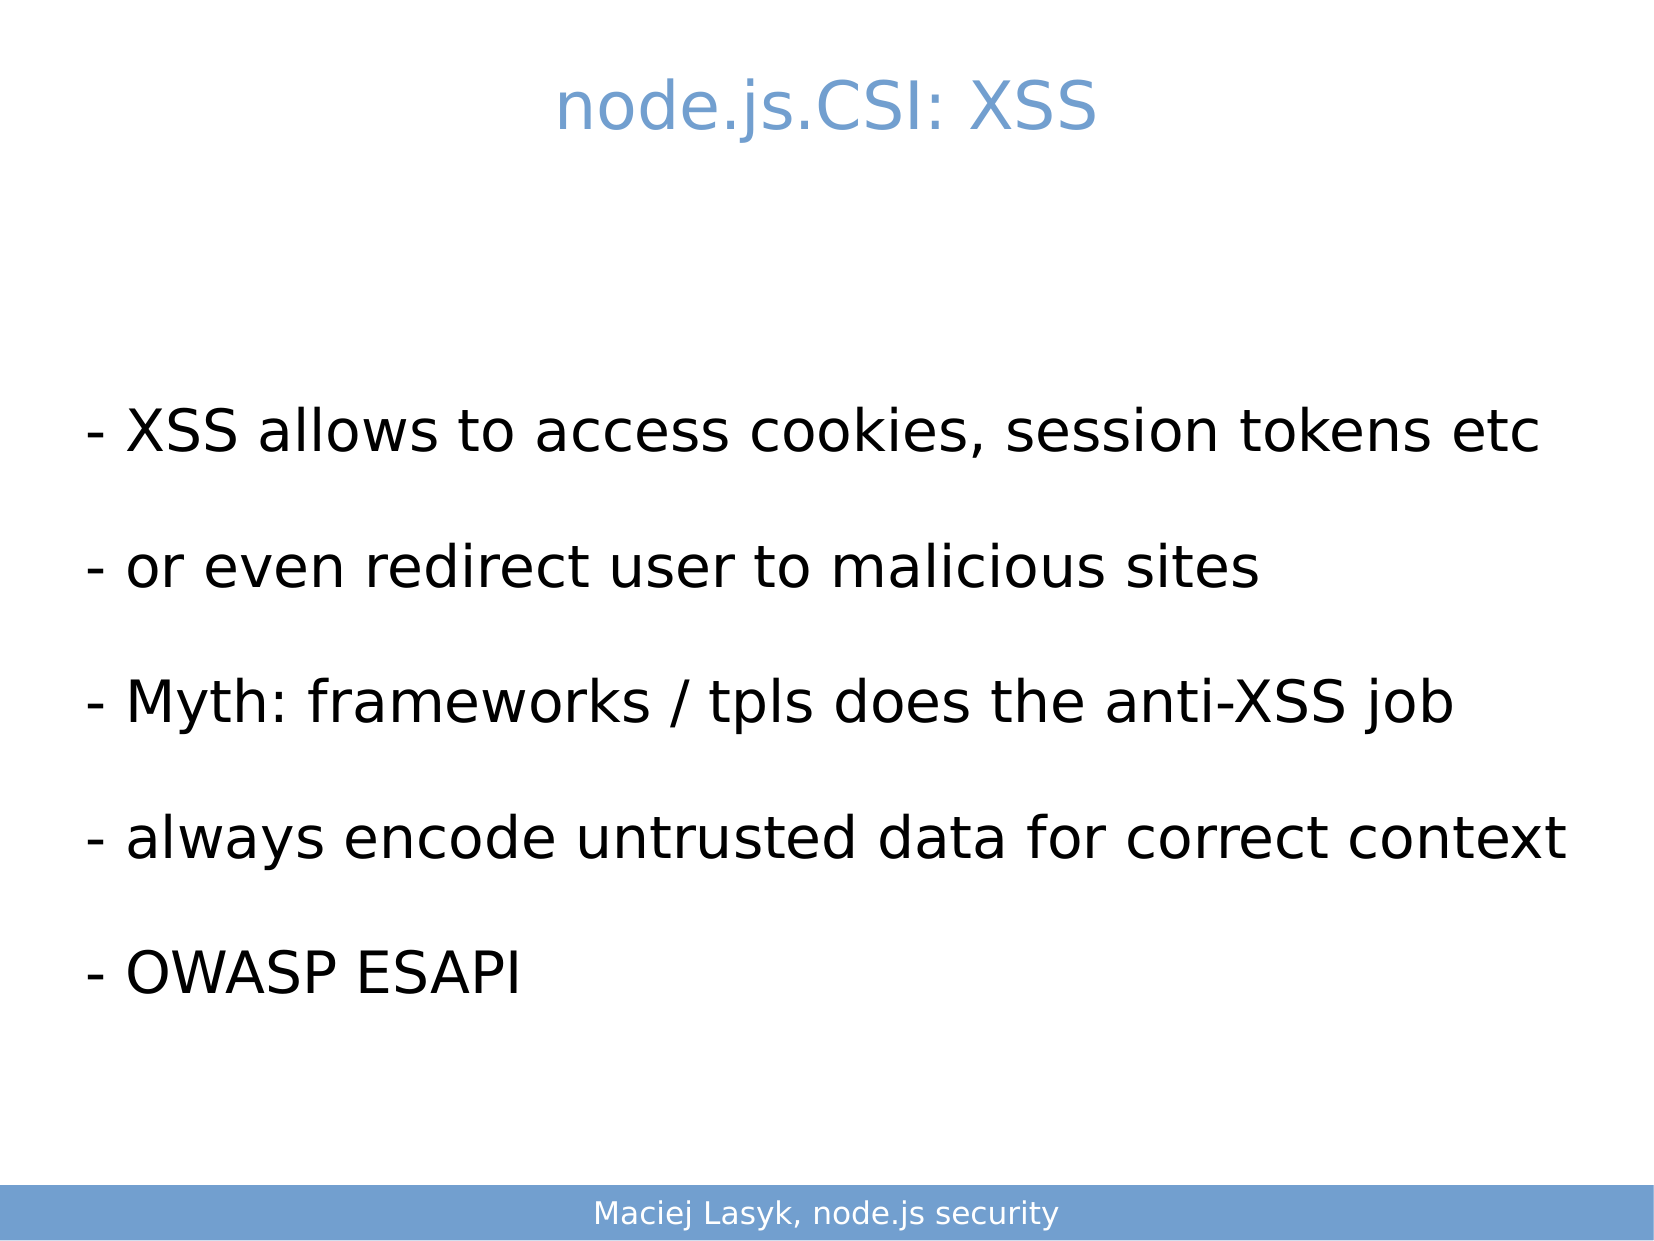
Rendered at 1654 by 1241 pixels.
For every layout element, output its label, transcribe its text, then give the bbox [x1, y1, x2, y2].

text_box [0, 1185, 1654, 1241]
text_box node.js.CSI: XSS [539, 60, 1114, 153]
text_box Maciej Lasyk, node.js security [578, 1188, 1076, 1240]
text_box - XSS allows to access cookies, session tokens etc - or even redirect user to malicious sites - Myth: frameworks / tpls does the anti-XSS job - always encode untrusted data for correct context - OWASP ESAPI [71, 322, 1583, 948]
